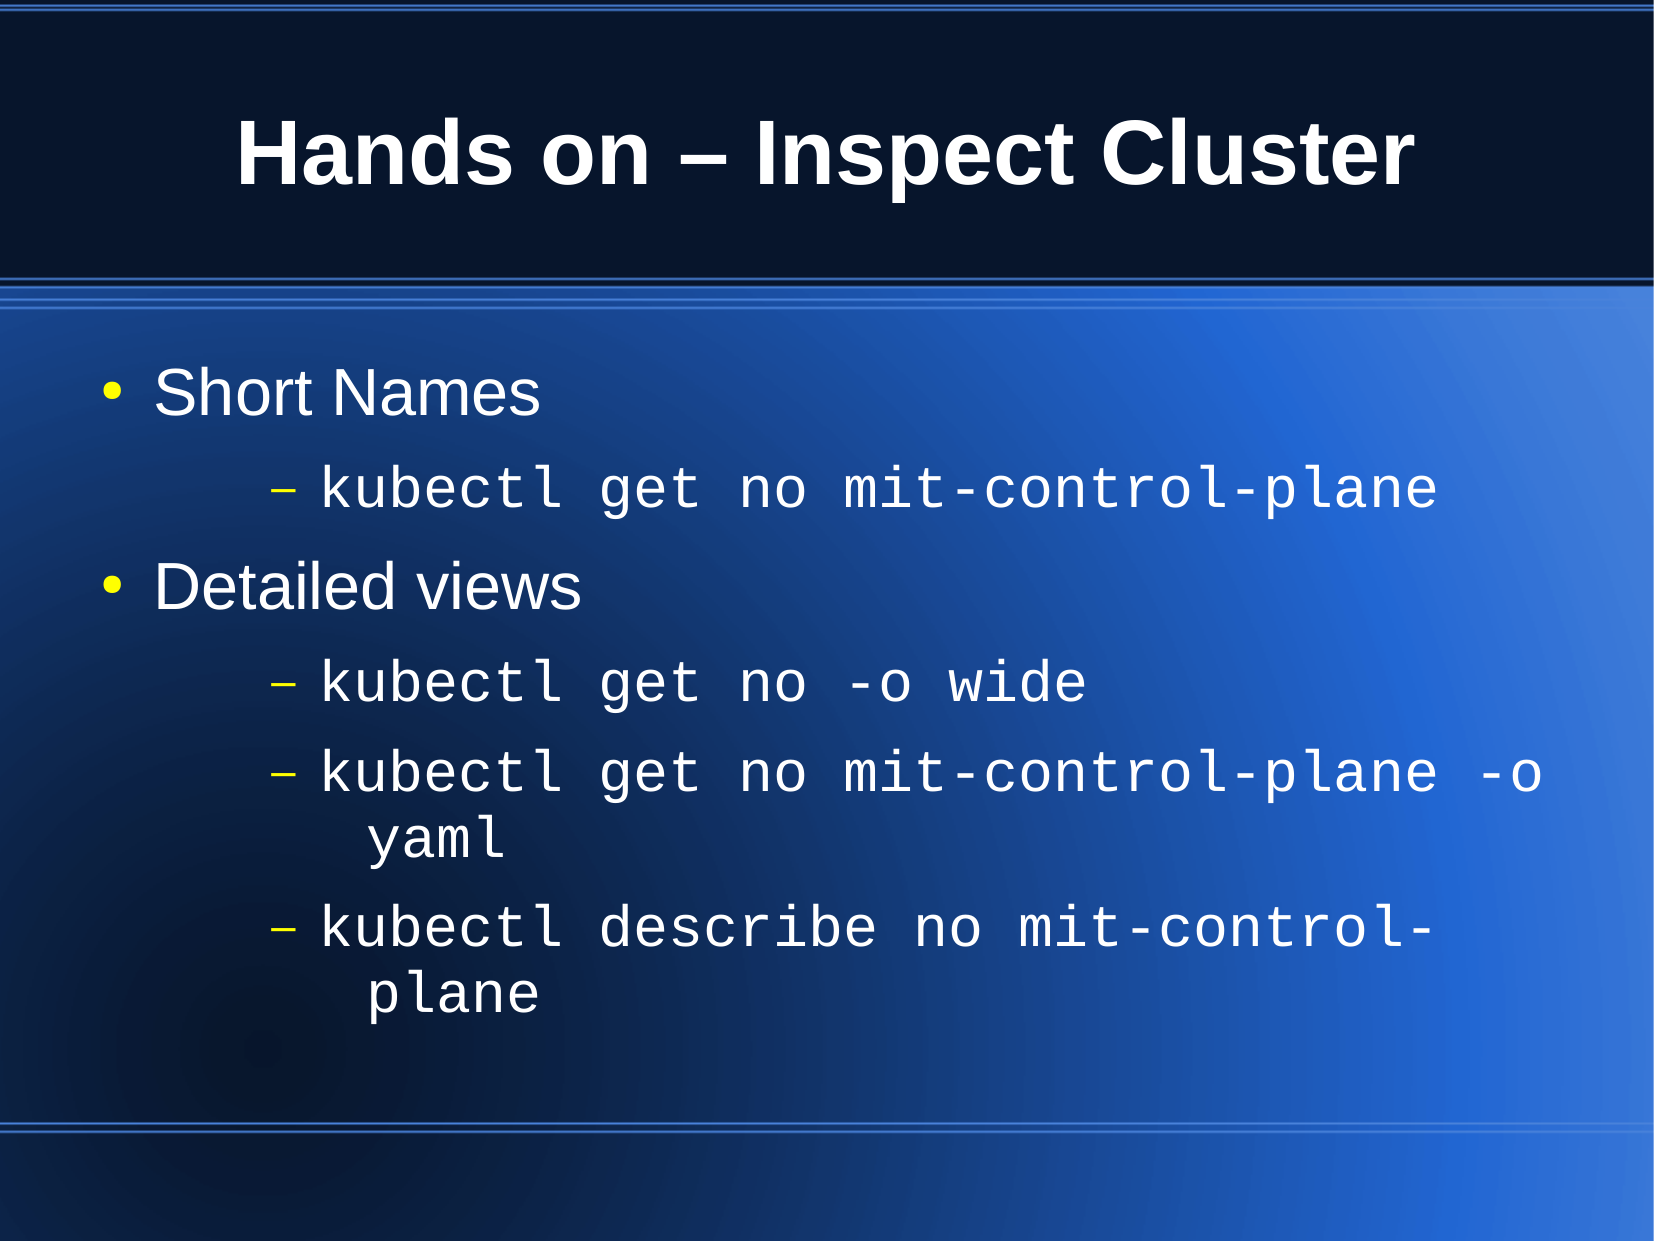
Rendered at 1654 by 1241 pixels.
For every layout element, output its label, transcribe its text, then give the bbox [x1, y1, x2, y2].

picture [0, 0, 1654, 1241]
title Hands on – Inspect Cluster [82, 49, 1571, 257]
list Short Names kubectl get no mit-control-plane Detailed views kubectl get no -o wide kubectl get no mit-control-plane -o yaml kubectl describe no mit-control-plane [82, 355, 1571, 1058]
